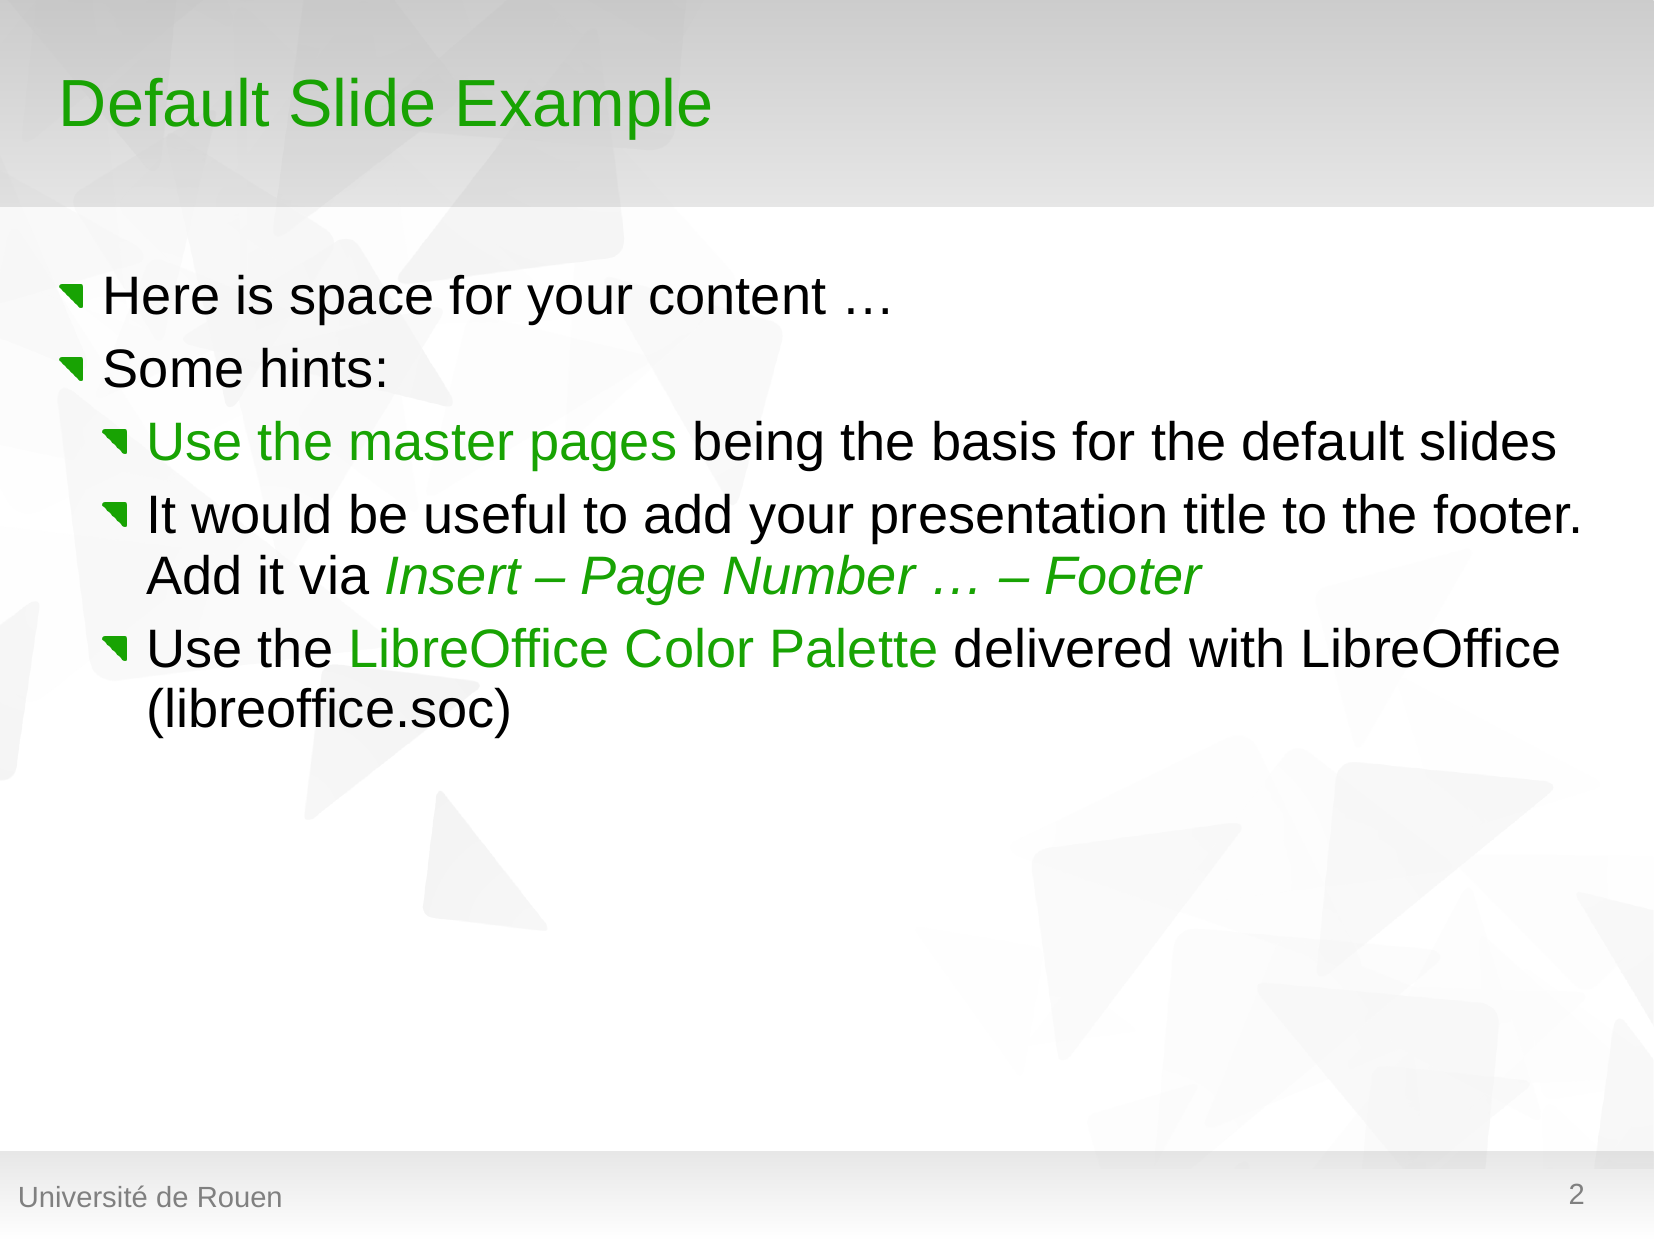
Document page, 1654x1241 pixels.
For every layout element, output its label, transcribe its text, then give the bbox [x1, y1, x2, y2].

list Here is space for your content … Some hints: Use the master pages being the basis for the default slides It would be useful to add your presentation title to the footer. Add it via Insert – Page Number … – Footer Use the LibreOffice Color Palette delivered with LibreOffice (libreoffice.soc) [59, 265, 1595, 986]
title Default Slide Example [59, 29, 1595, 178]
picture [0, 0, 783, 931]
picture [915, 548, 1654, 1169]
